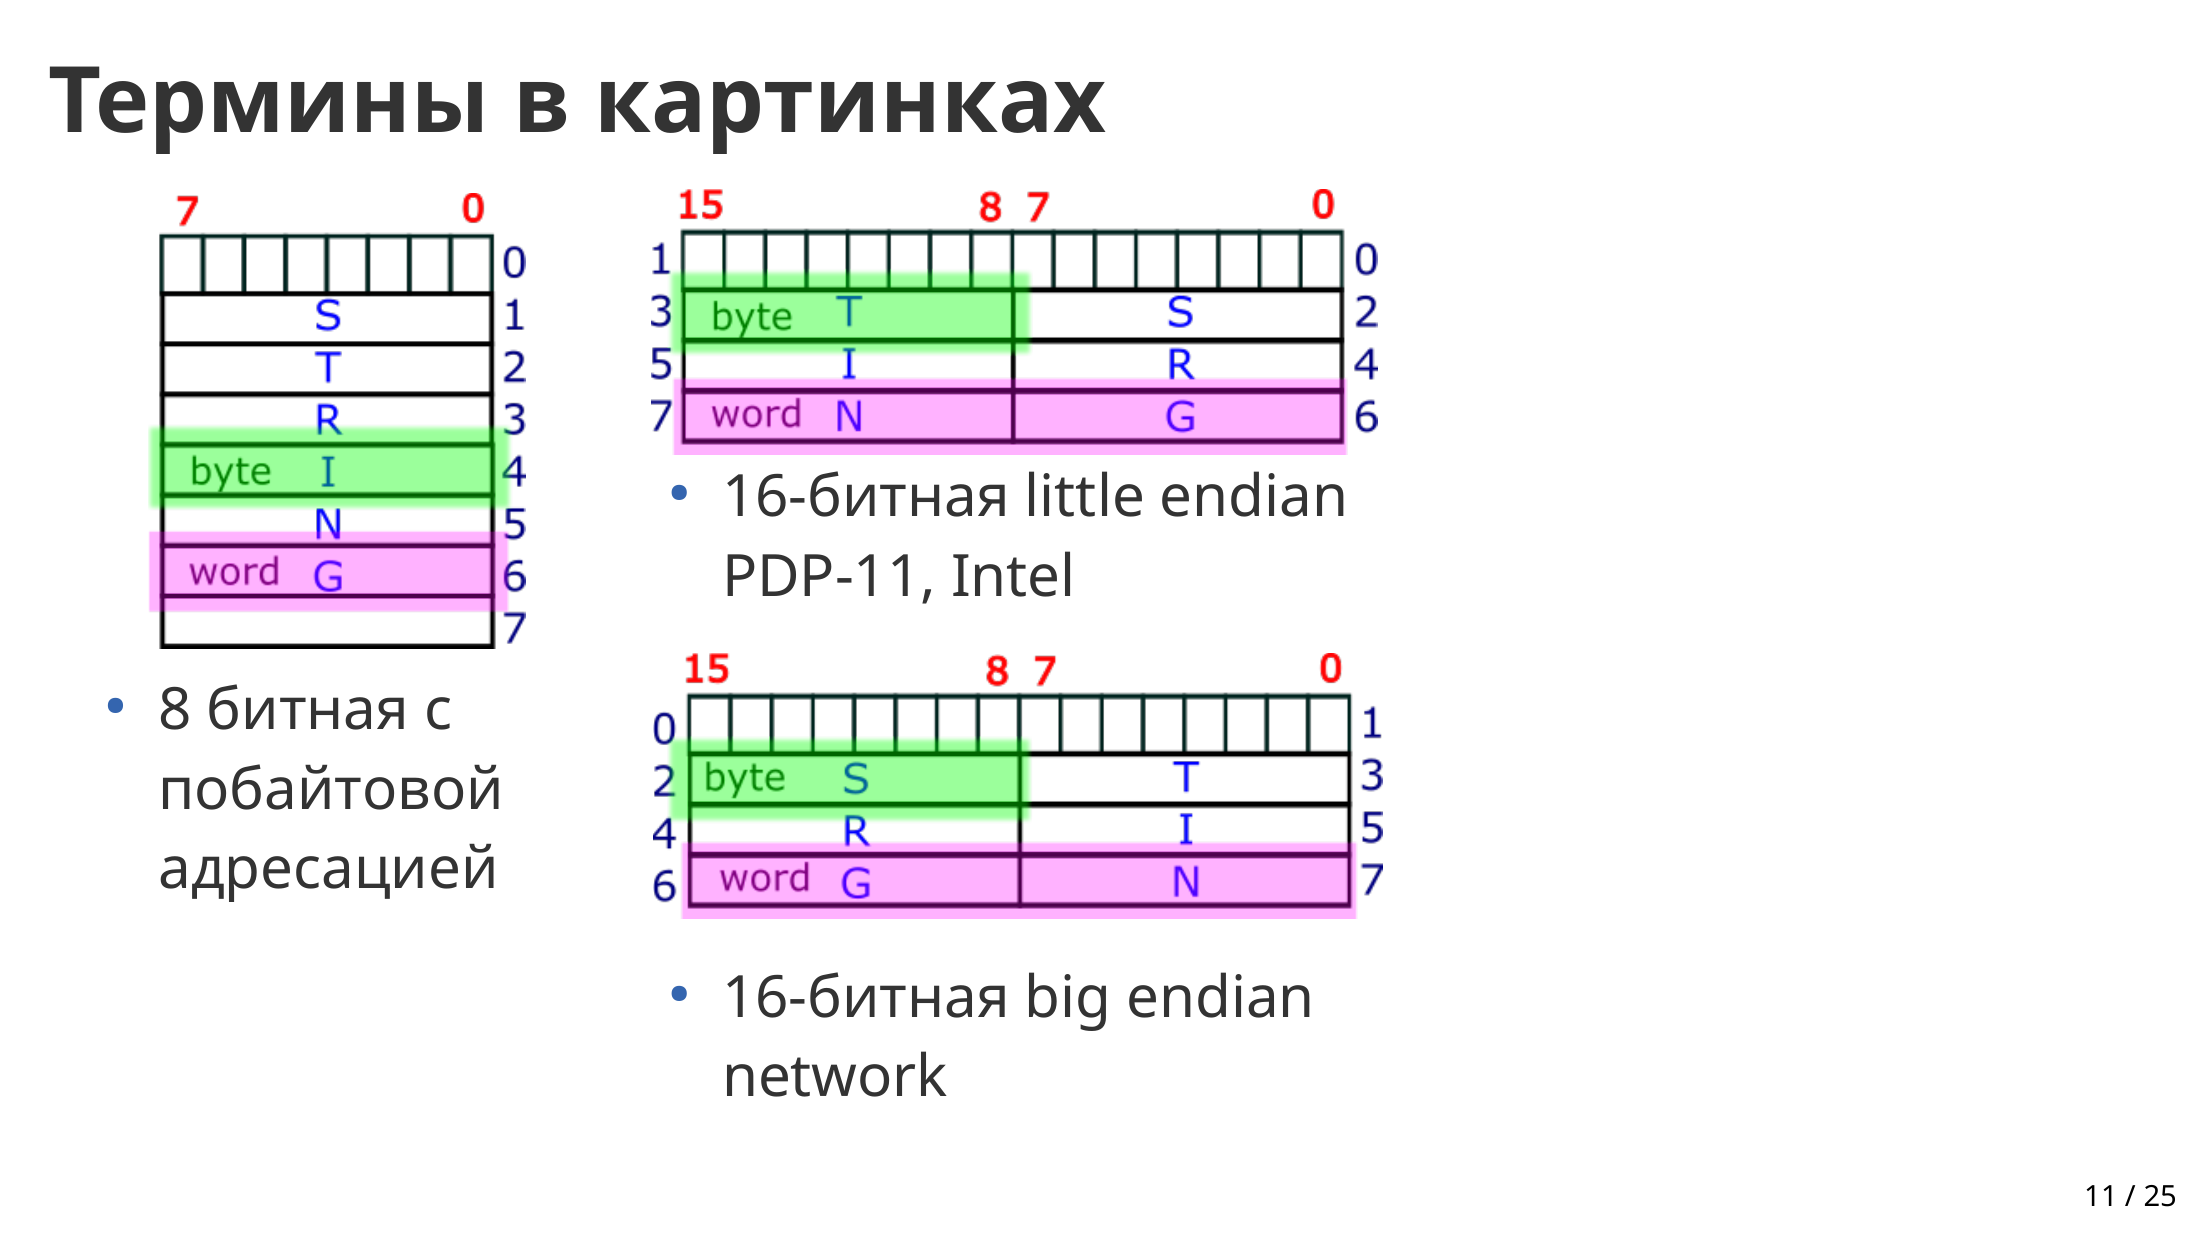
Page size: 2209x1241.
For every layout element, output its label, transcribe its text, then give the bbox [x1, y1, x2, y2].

list 8 битная с побайтовой адресацией [87, 667, 523, 949]
list 16-битная little endian PDP-11, Intel [651, 454, 1368, 618]
list 16-битная big endian network [651, 955, 1368, 1119]
picture [651, 189, 1378, 455]
title Термины в картинках [48, 34, 2174, 160]
picture [148, 193, 526, 649]
picture [653, 653, 1383, 919]
